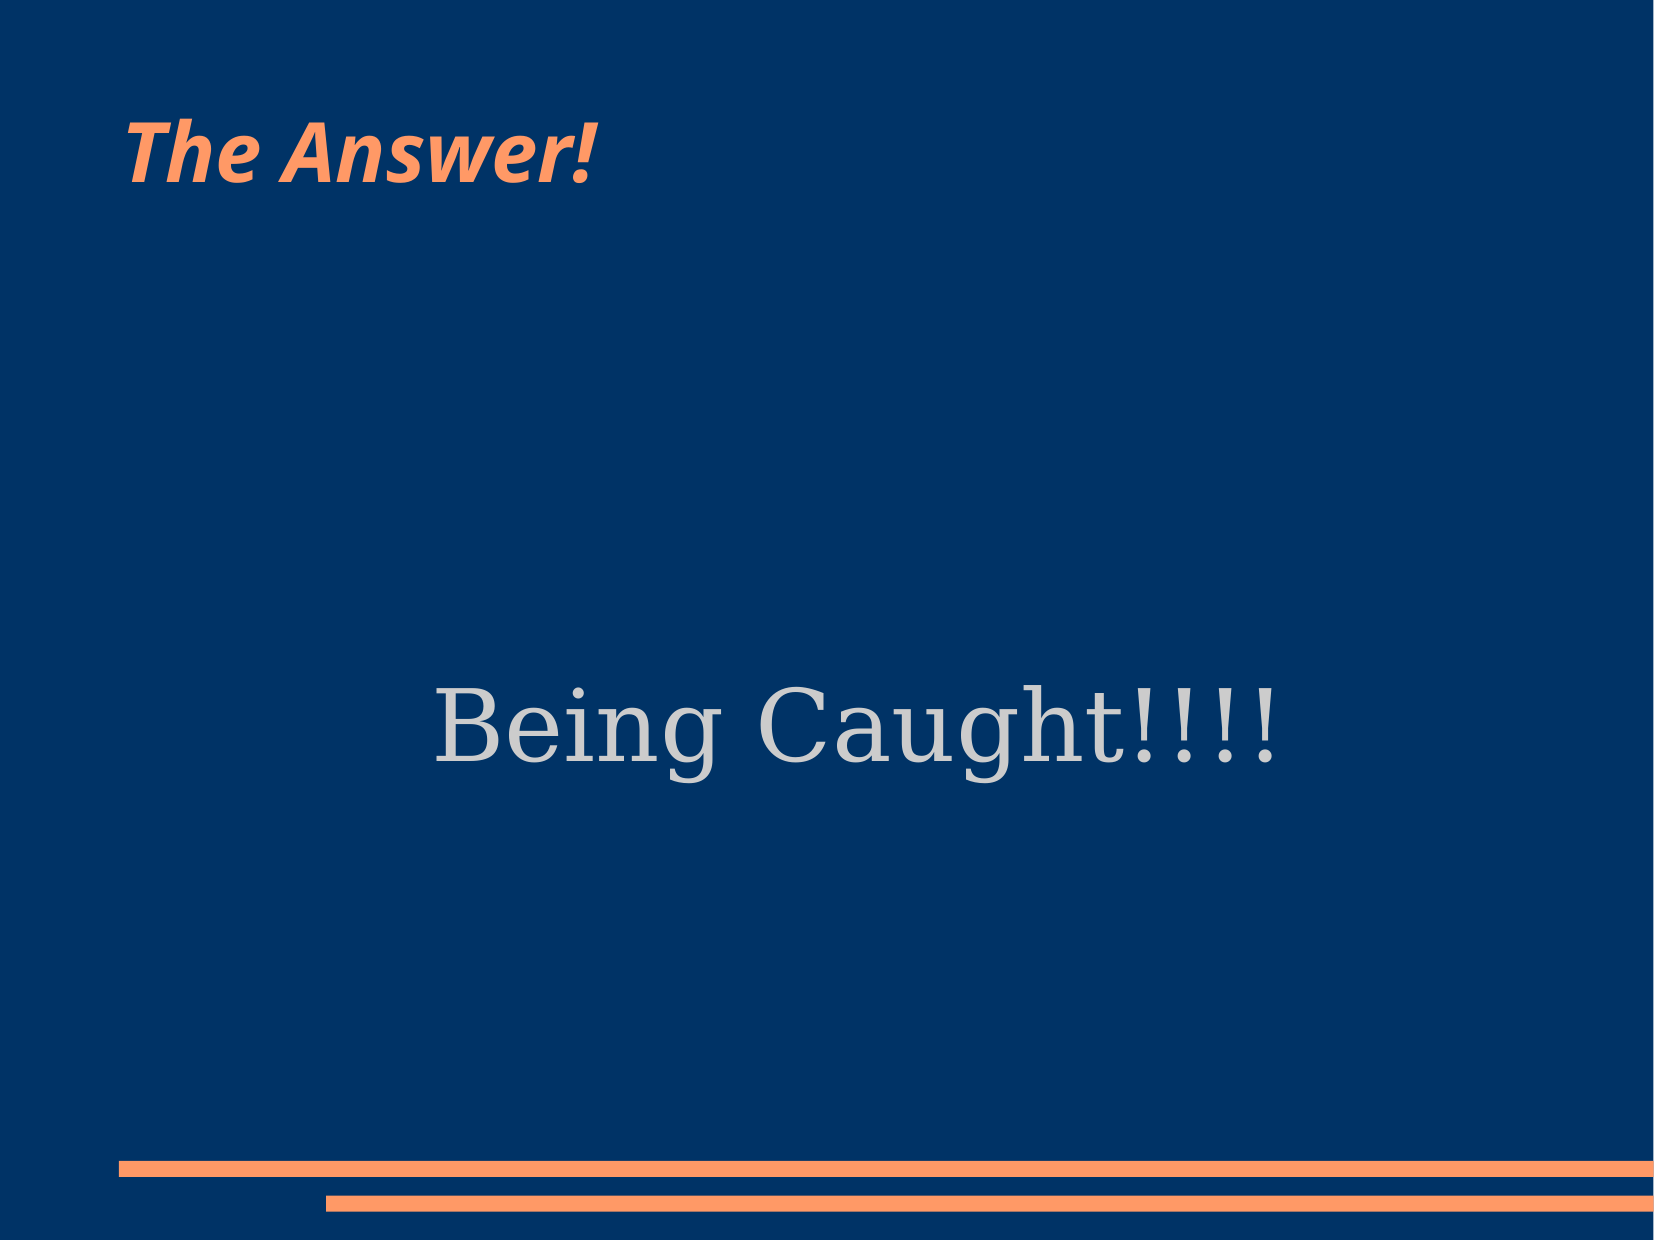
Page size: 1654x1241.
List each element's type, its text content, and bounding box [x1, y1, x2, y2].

subtitle Being Caught!!!! [121, 322, 1561, 1133]
title The Answer! [121, 46, 1534, 254]
